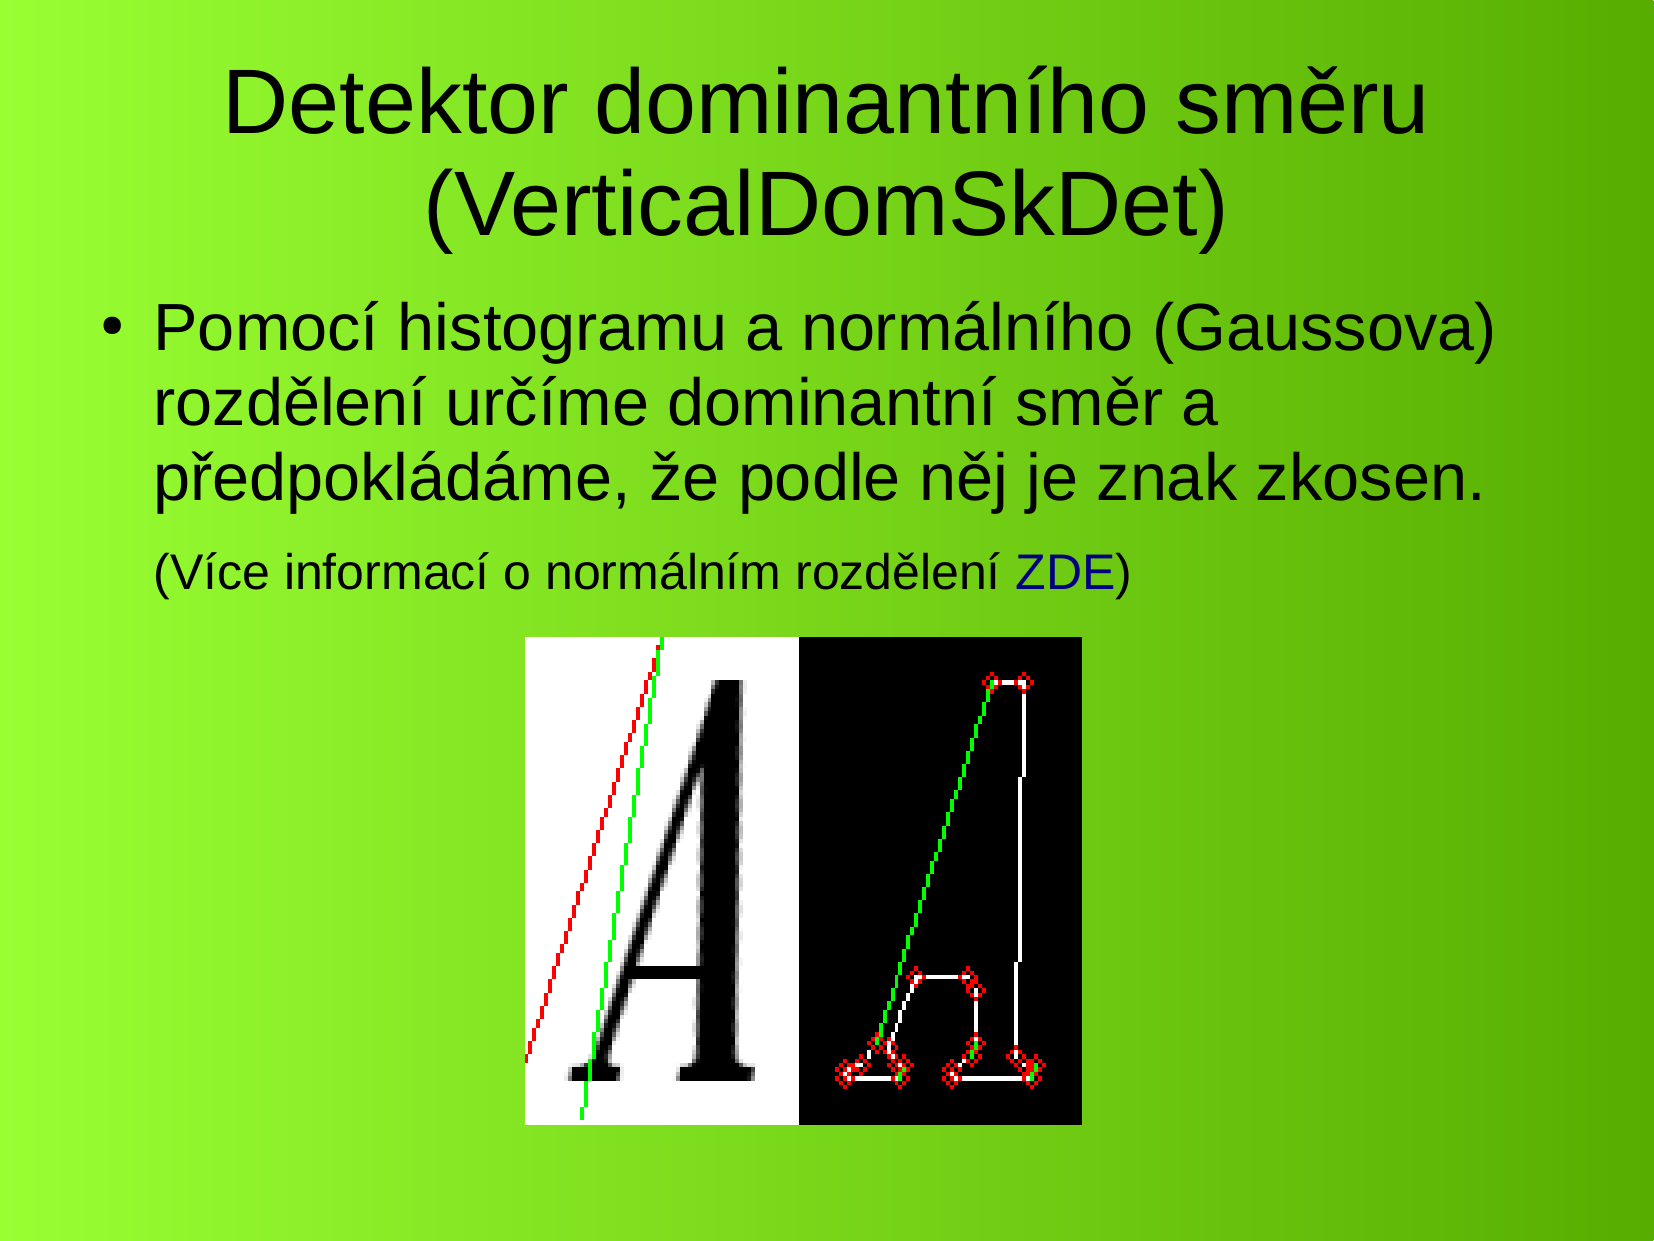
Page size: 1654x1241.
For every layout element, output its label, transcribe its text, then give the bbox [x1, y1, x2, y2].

picture [525, 637, 1082, 1126]
list Pomocí histogramu a normálního (Gaussova) rozdělení určíme dominantní směr a předpokládáme, že podle něj je znak zkosen. (Více informací o normálním rozdělení ZDE) [82, 290, 1571, 1109]
title Detektor dominantního směru (VerticalDomSkDet) [82, 49, 1571, 257]
